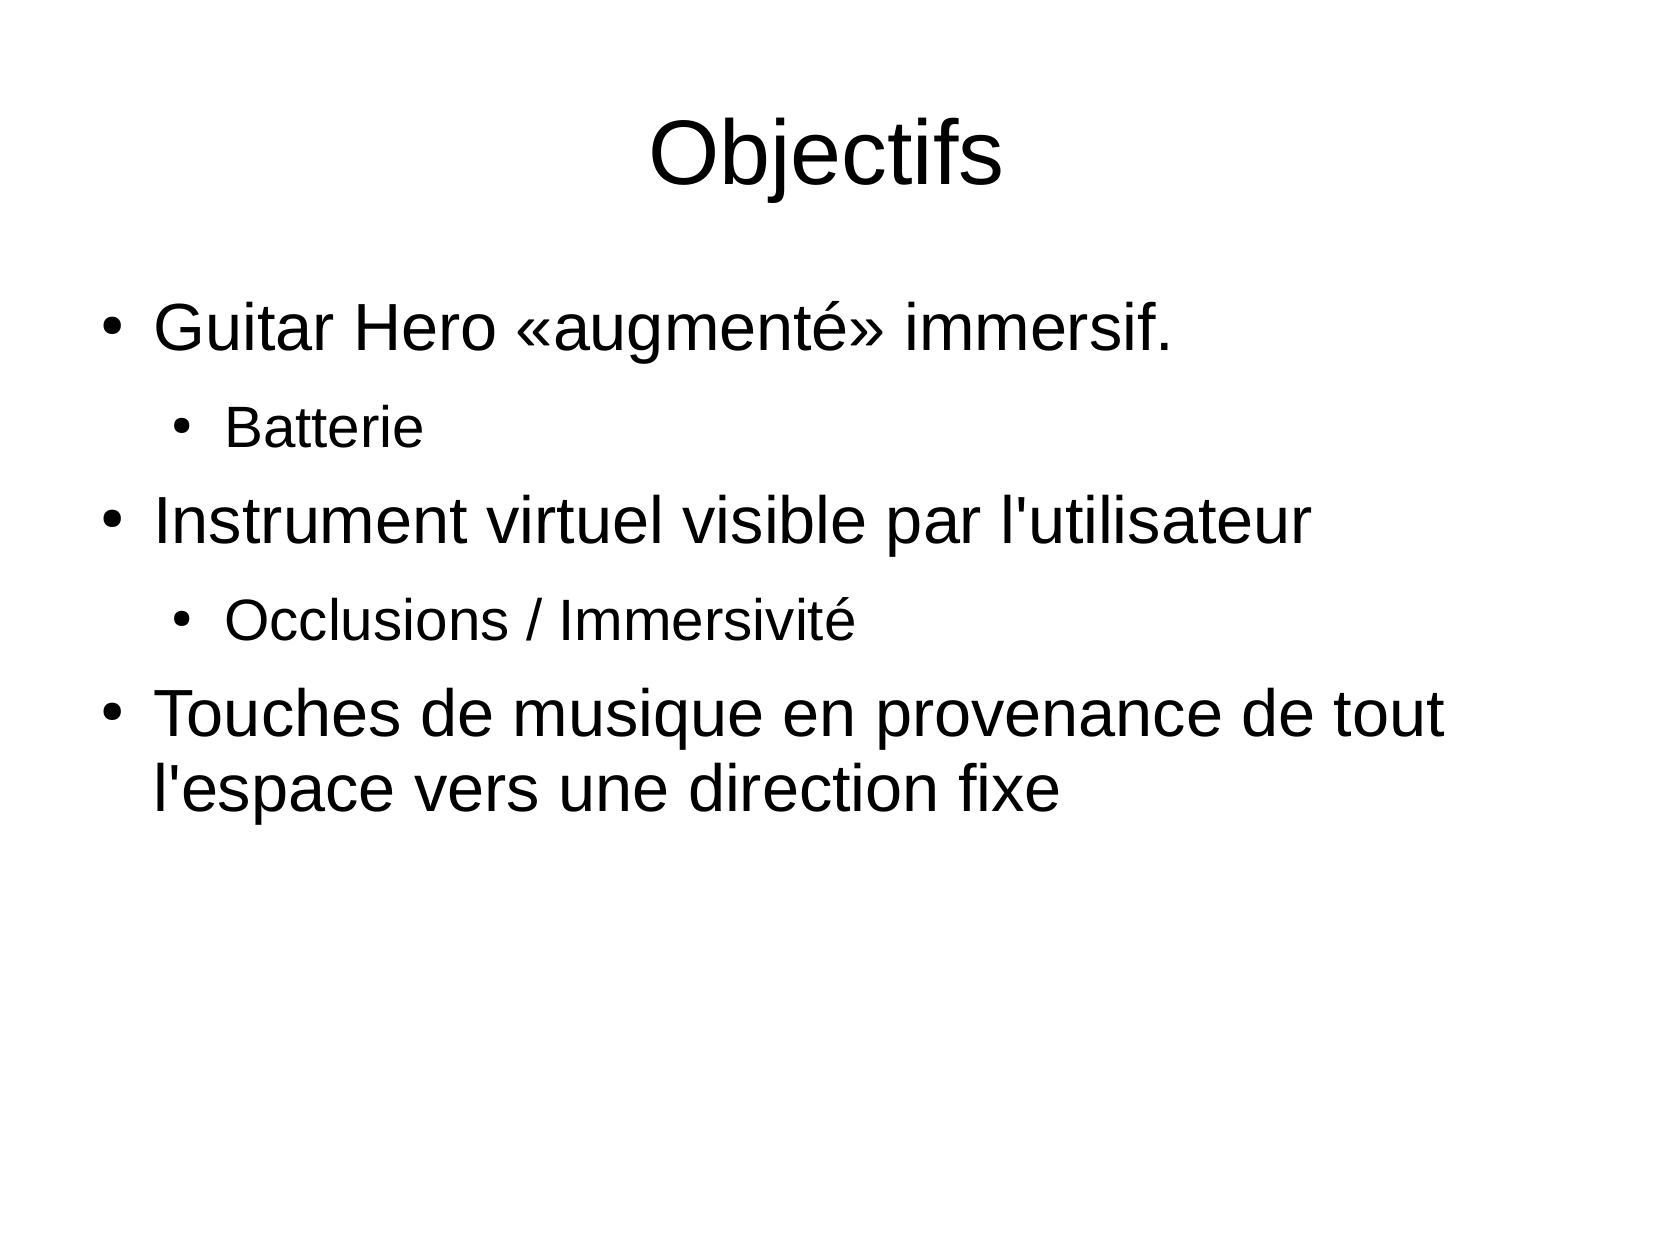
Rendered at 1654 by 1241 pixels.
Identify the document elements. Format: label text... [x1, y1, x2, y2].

list Guitar Hero «augmenté» immersif. Batterie Instrument virtuel visible par l'utilisateur Occlusions / Immersivité Touches de musique en provenance de tout l'espace vers une direction fixe [82, 290, 1571, 1094]
title Objectifs [82, 56, 1571, 250]
